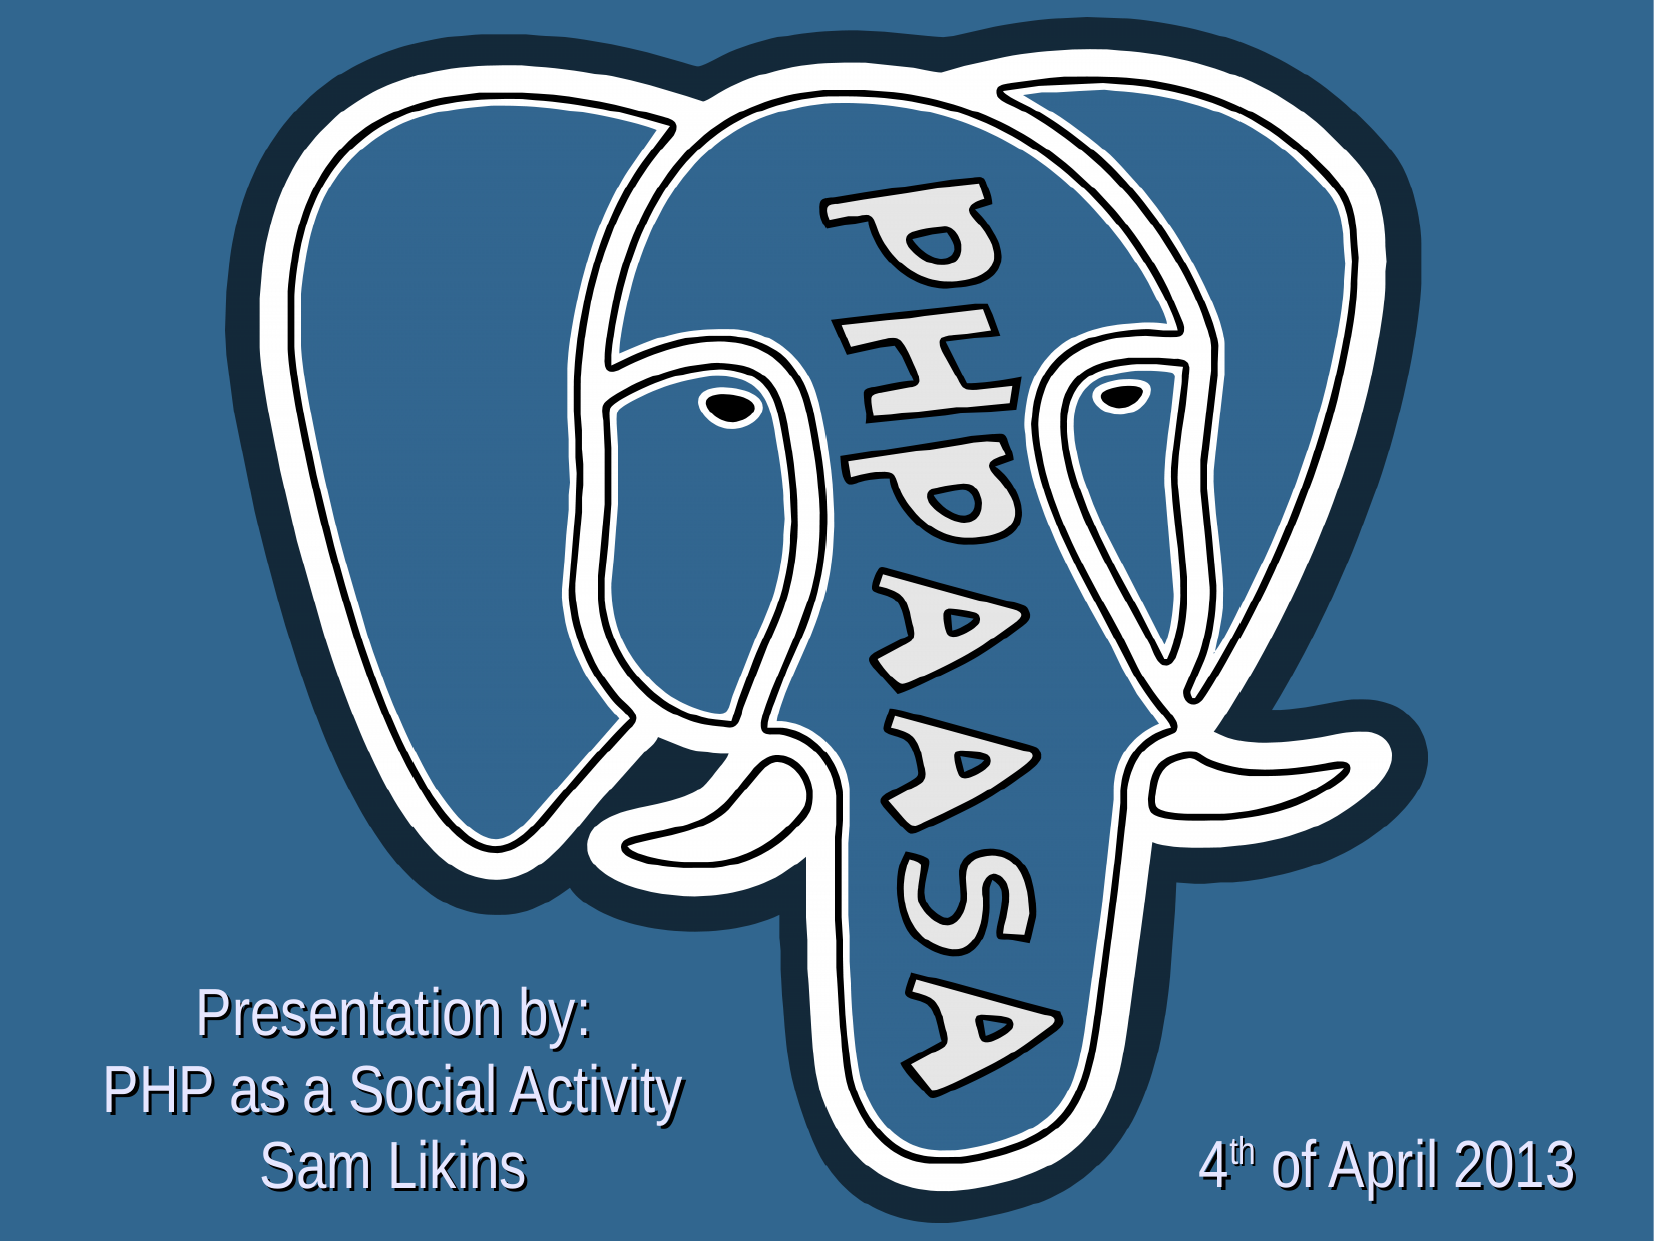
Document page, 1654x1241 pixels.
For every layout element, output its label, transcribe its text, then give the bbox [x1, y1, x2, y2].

text_box 4th of April 2013 [1162, 1124, 1613, 1202]
picture [0, 0, 1654, 1241]
text_box Presentation by: PHP as a Social Activity Sam Likins [37, 974, 751, 1202]
